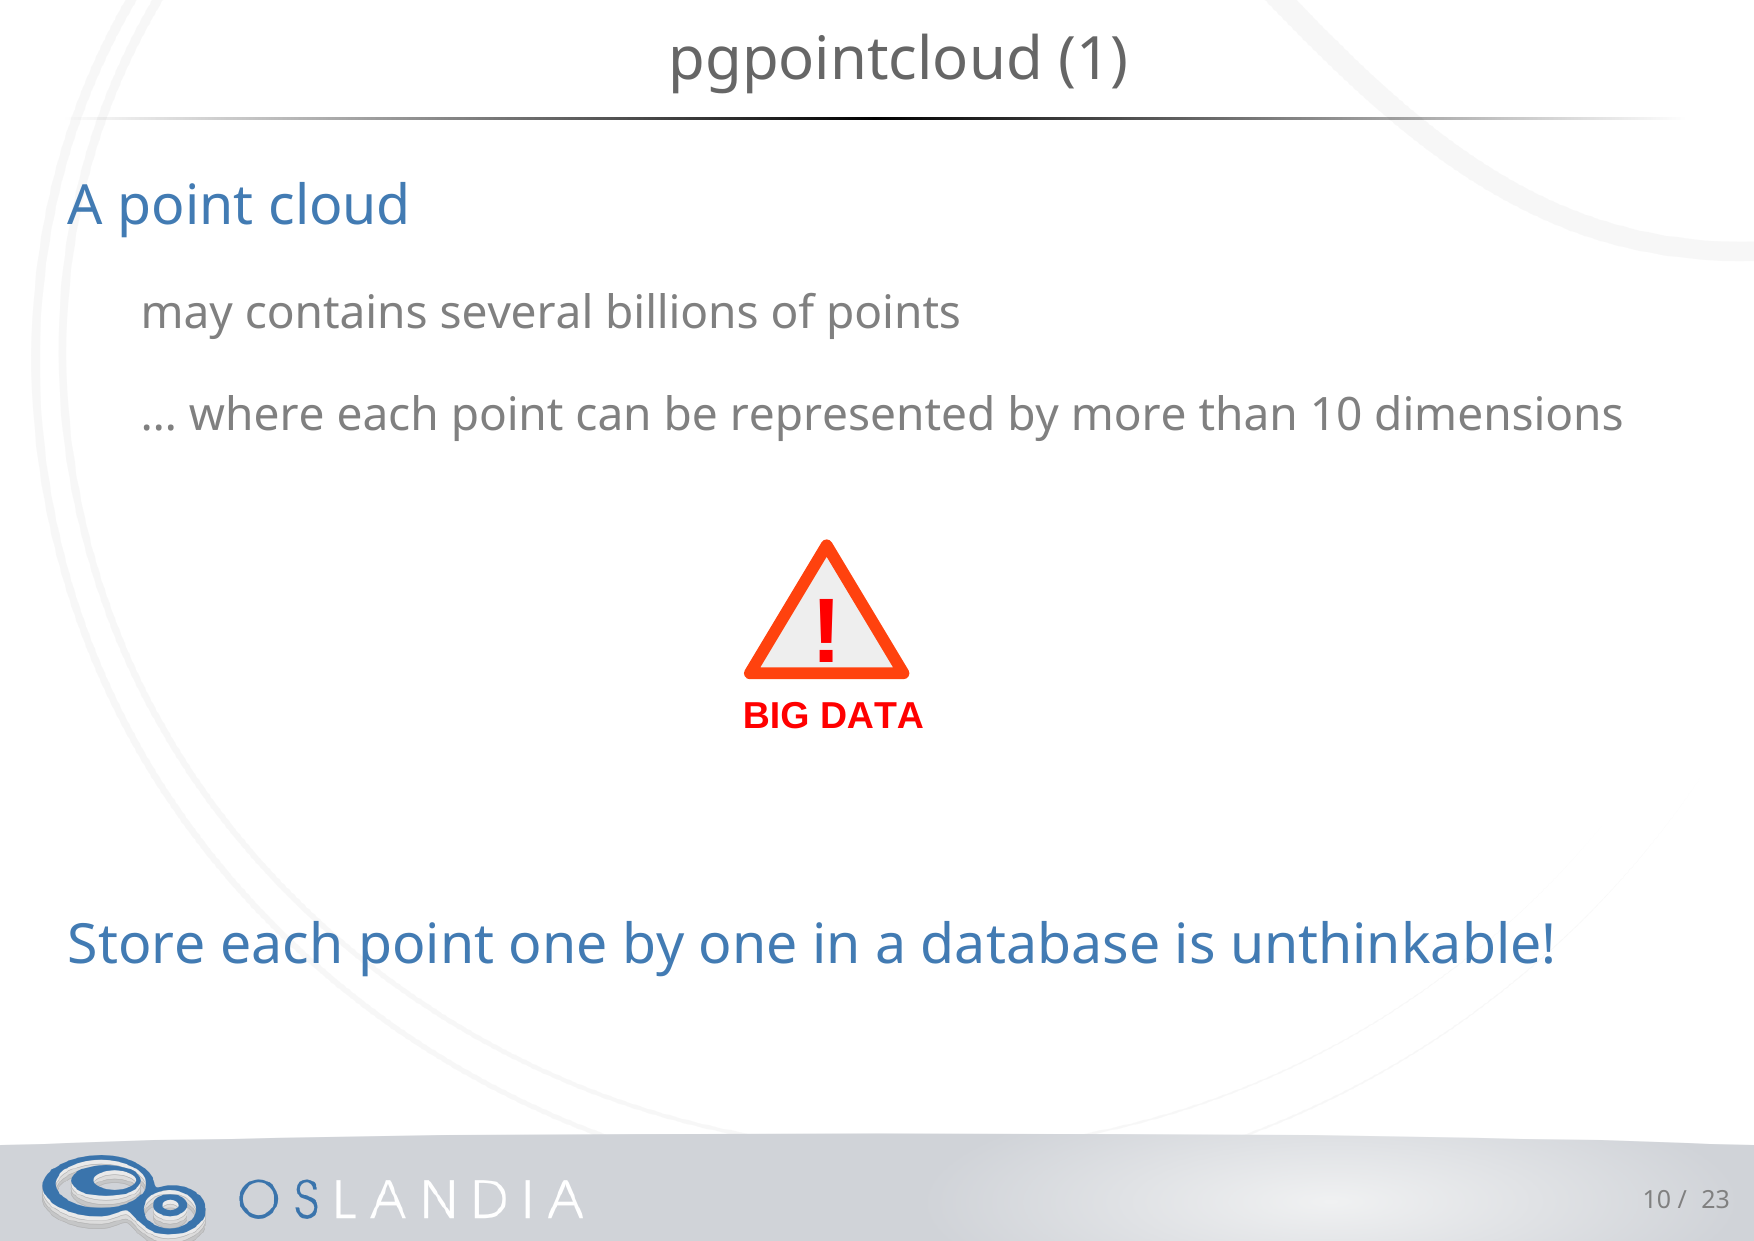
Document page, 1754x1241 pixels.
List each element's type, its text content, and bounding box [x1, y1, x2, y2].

list A point cloud may contains several billions of points … where each point can be represented by more than 10 dimensions Store each point one by one in a database is unthinkable! [37, 165, 1710, 996]
title pgpointcloud (1) [31, 14, 1754, 98]
picture [0, 0, 1754, 1241]
